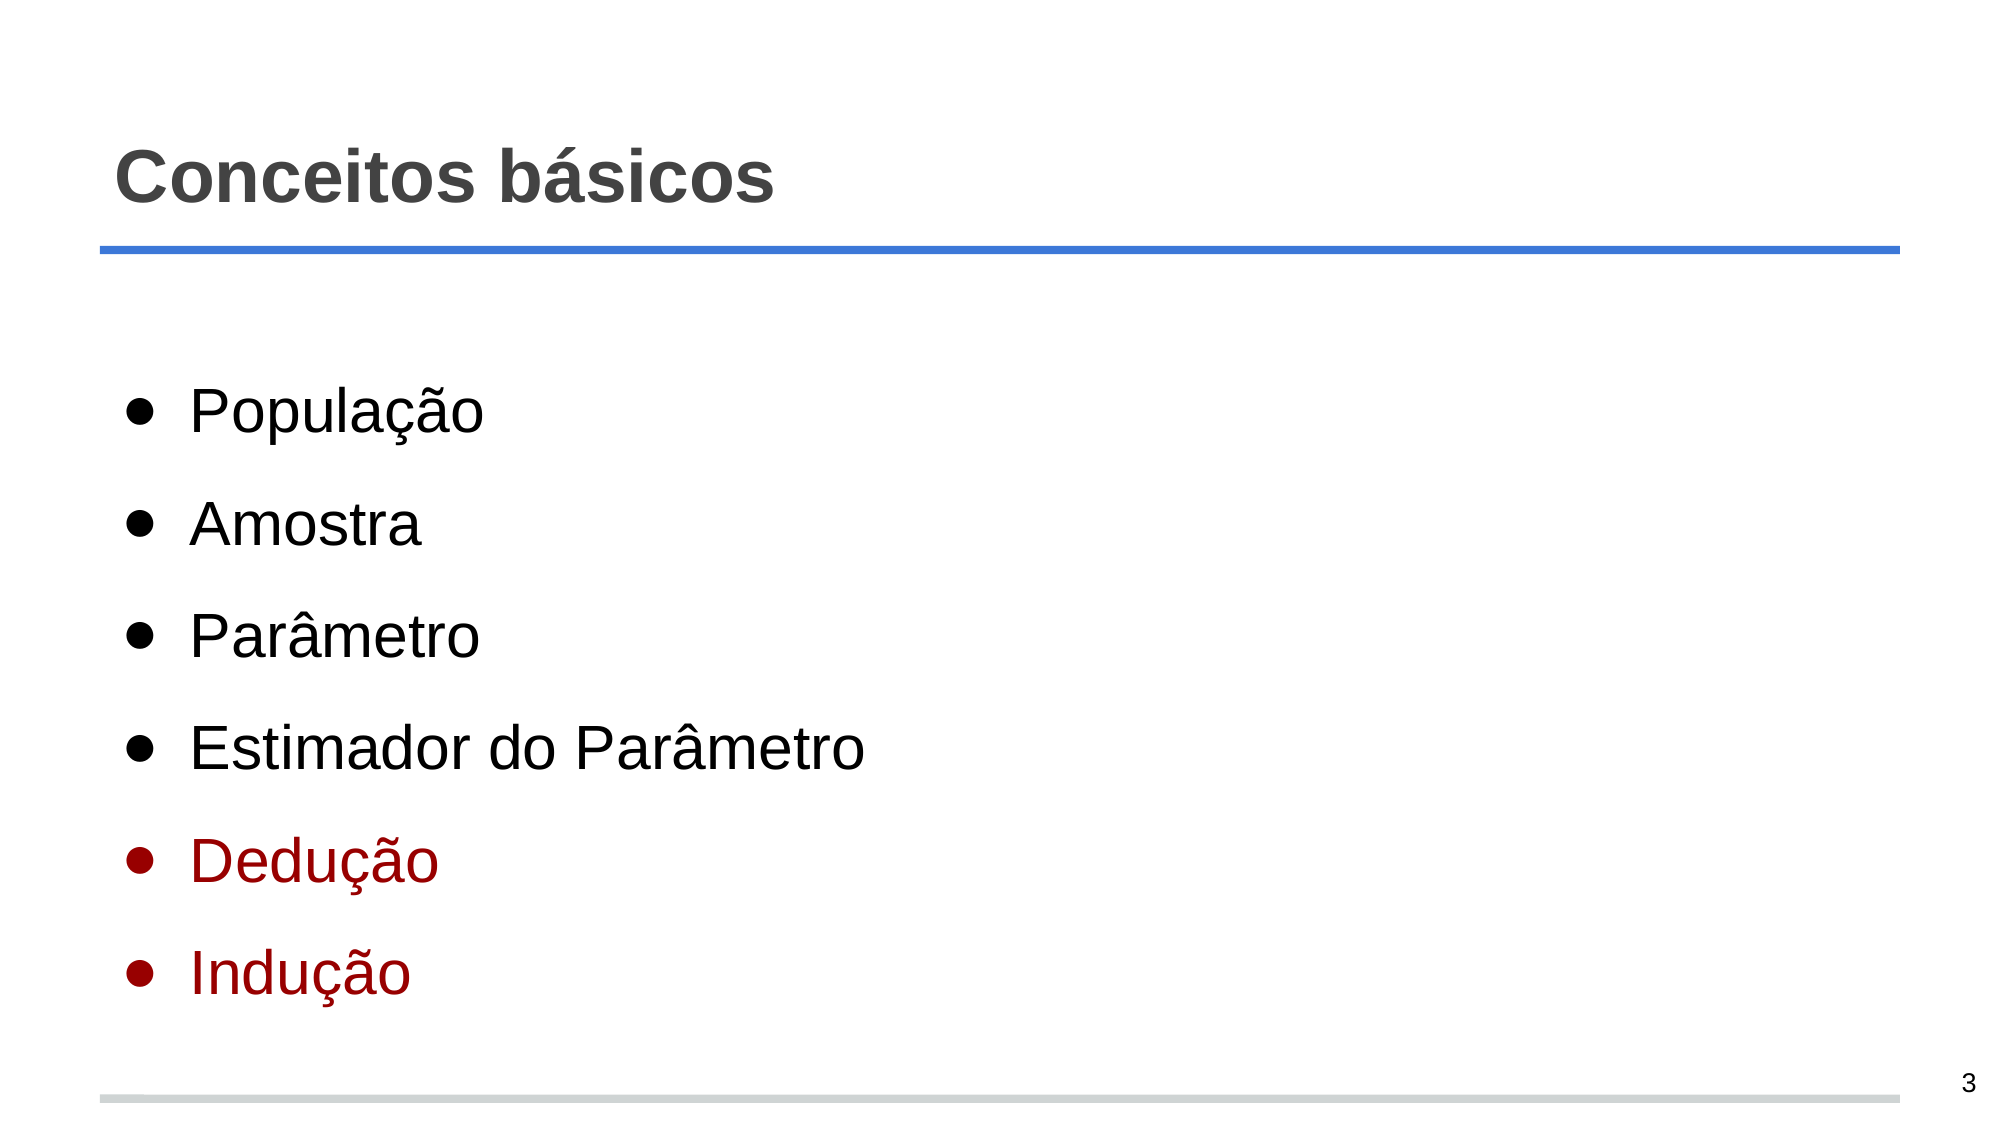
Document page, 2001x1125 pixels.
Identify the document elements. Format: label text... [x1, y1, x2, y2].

title Conceitos básicos [99, 45, 1900, 233]
slide_number <number> [1871, 1038, 1992, 1125]
list População Amostra Parâmetro Estimador do Parâmetro Dedução Indução [99, 262, 1900, 1078]
